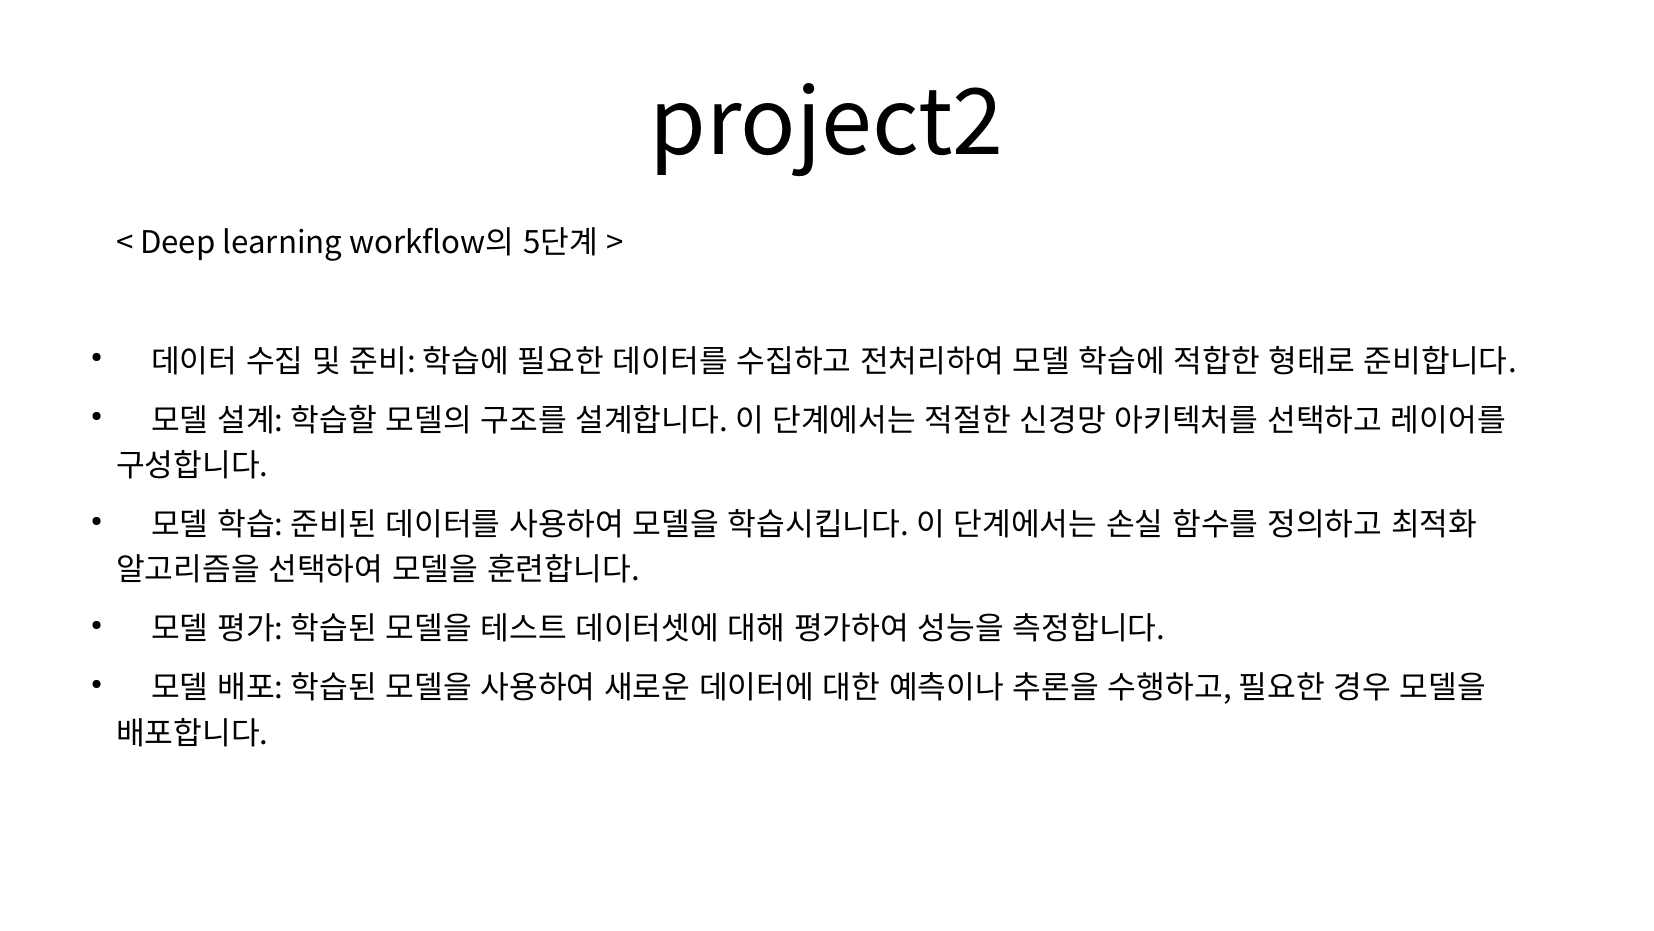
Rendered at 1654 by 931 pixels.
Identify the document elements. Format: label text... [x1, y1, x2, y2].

title project2 [82, 37, 1571, 193]
list < Deep learning workflow의 5단계 > 데이터 수집 및 준비: 학습에 필요한 데이터를 수집하고 전처리하여 모델 학습에 적합한 형태로 준비합니다. 모델 설계: 학습할 모델의 구조를 설계합니다. 이 단계에서는 적절한 신경망 아키텍처를 선택하고 레이어를 구성합니다. 모델 학습: 준비된 데이터를 사용하여 모델을 학습시킵니다. 이 단계에서는 손실 함수를 정의하고 최적화 알고리즘을 선택하여 모델을 훈련합니다. 모델 평가: 학습된 모델을 테스트 데이터셋에 대해 평가하여 성능을 측정합니다. 모델 배포: 학습된 모델을 사용하여 새로운 데이터에 대한 예측이나 추론을 수행하고, 필요한 경우 모델을 배포합니다. [82, 217, 1571, 758]
